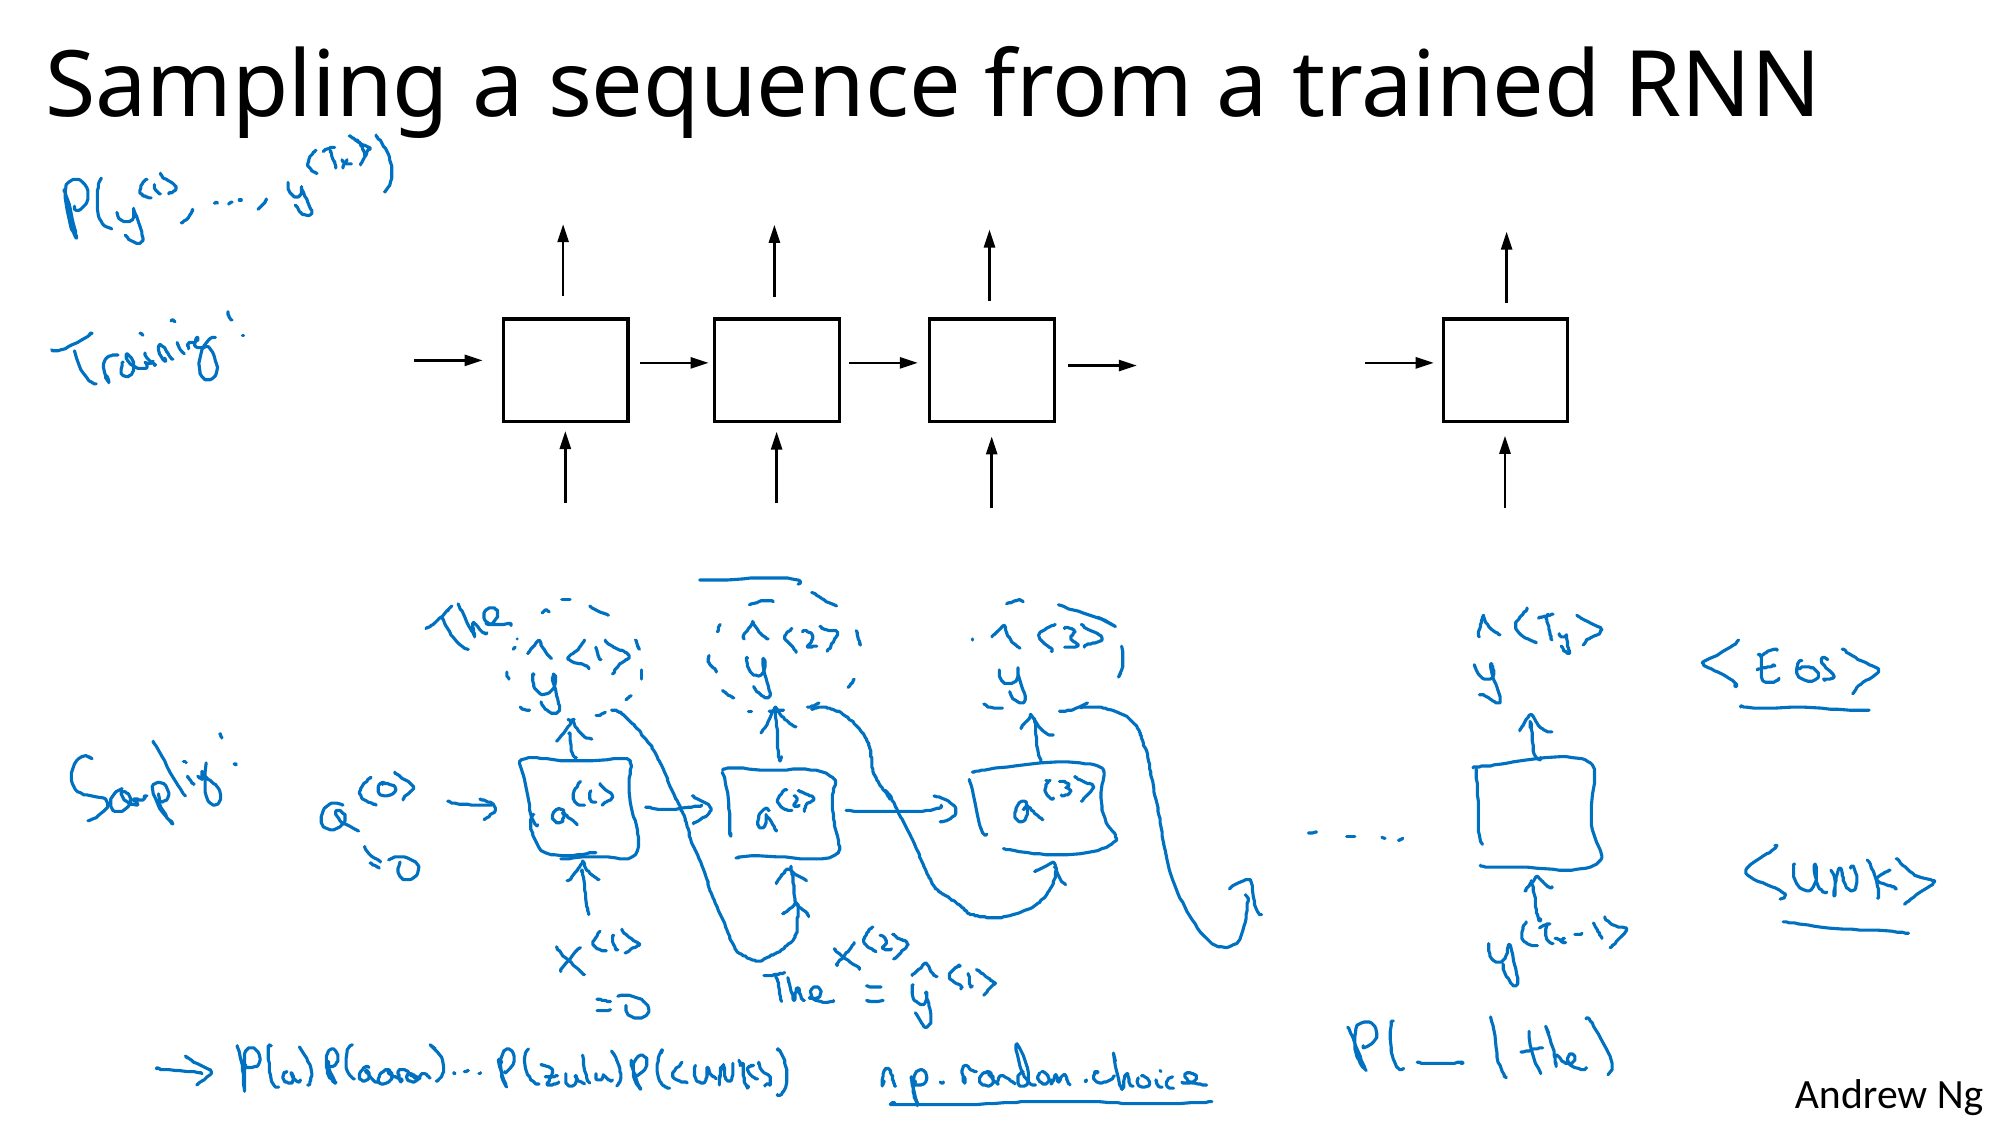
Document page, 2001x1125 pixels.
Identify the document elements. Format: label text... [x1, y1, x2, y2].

picture [47, 131, 1940, 1111]
title Sampling a sequence from a trained RNN [30, 29, 2000, 248]
